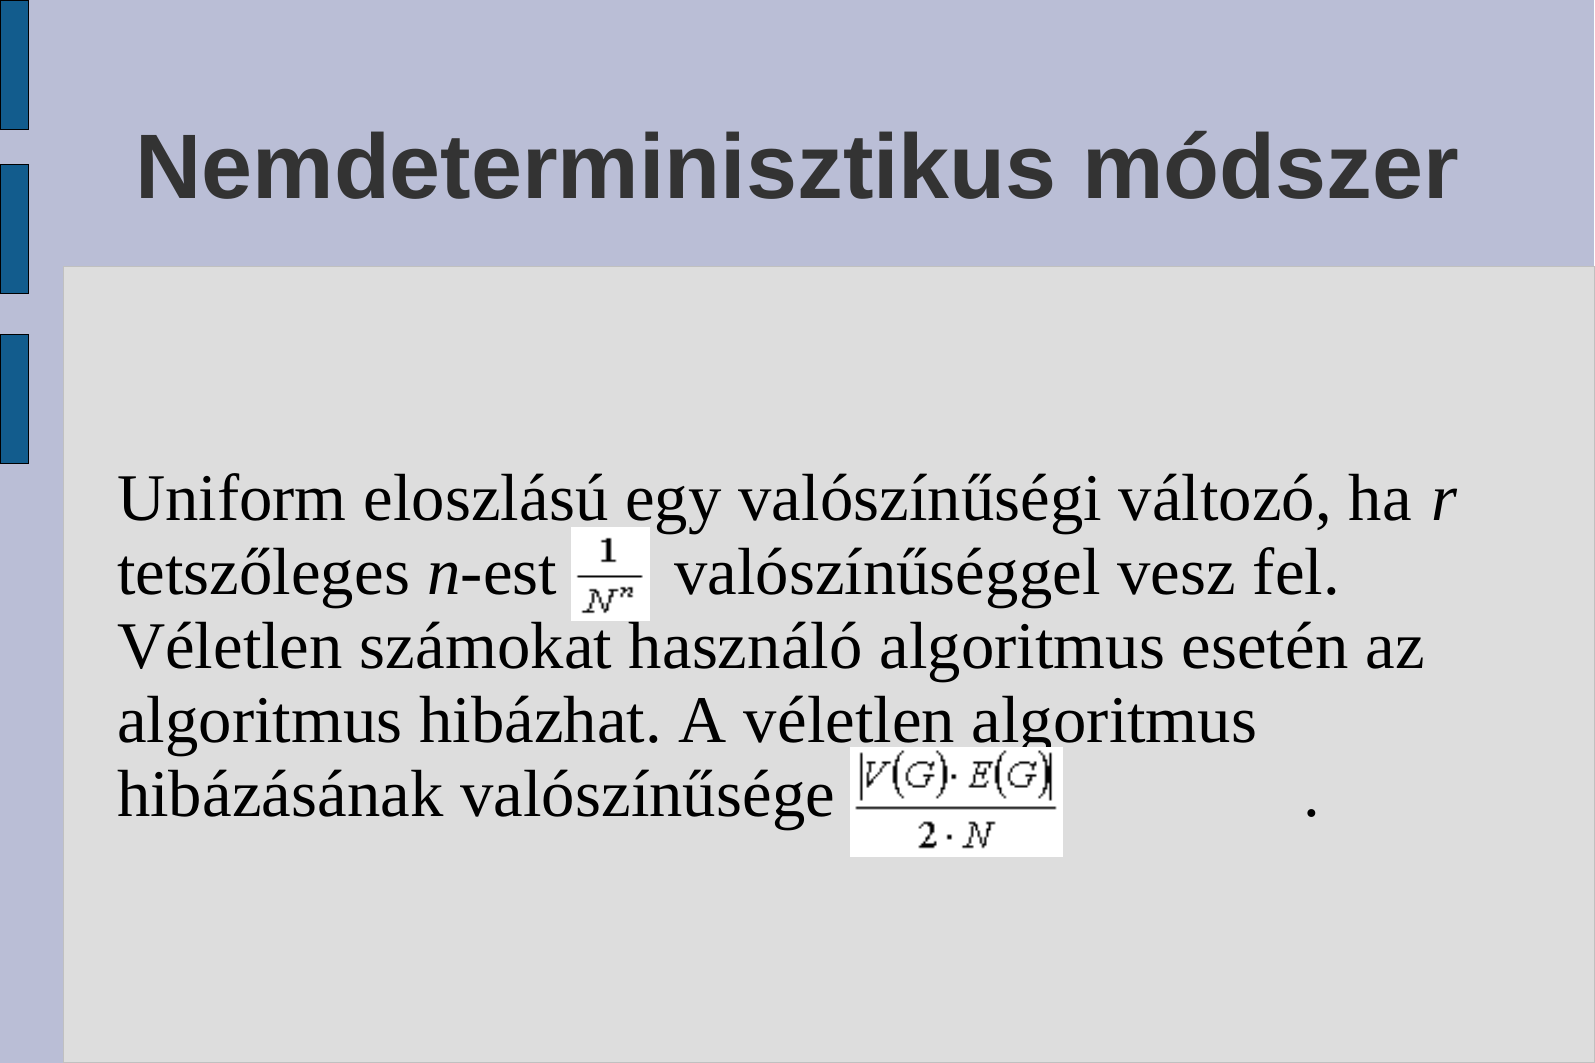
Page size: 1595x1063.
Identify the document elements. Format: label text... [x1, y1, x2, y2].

picture [571, 527, 650, 621]
subtitle Uniform eloszlású egy valószínűségi változó, ha r tetszőleges n-est valószínűséggel vesz fel. Véletlen számokat használó algoritmus esetén az algoritmus hibázhat. A véletlen algoritmus hibázásának valószínűsége . [117, 302, 1479, 990]
picture [850, 747, 1063, 857]
title Nemdeterminisztikus módszer [117, 85, 1479, 249]
